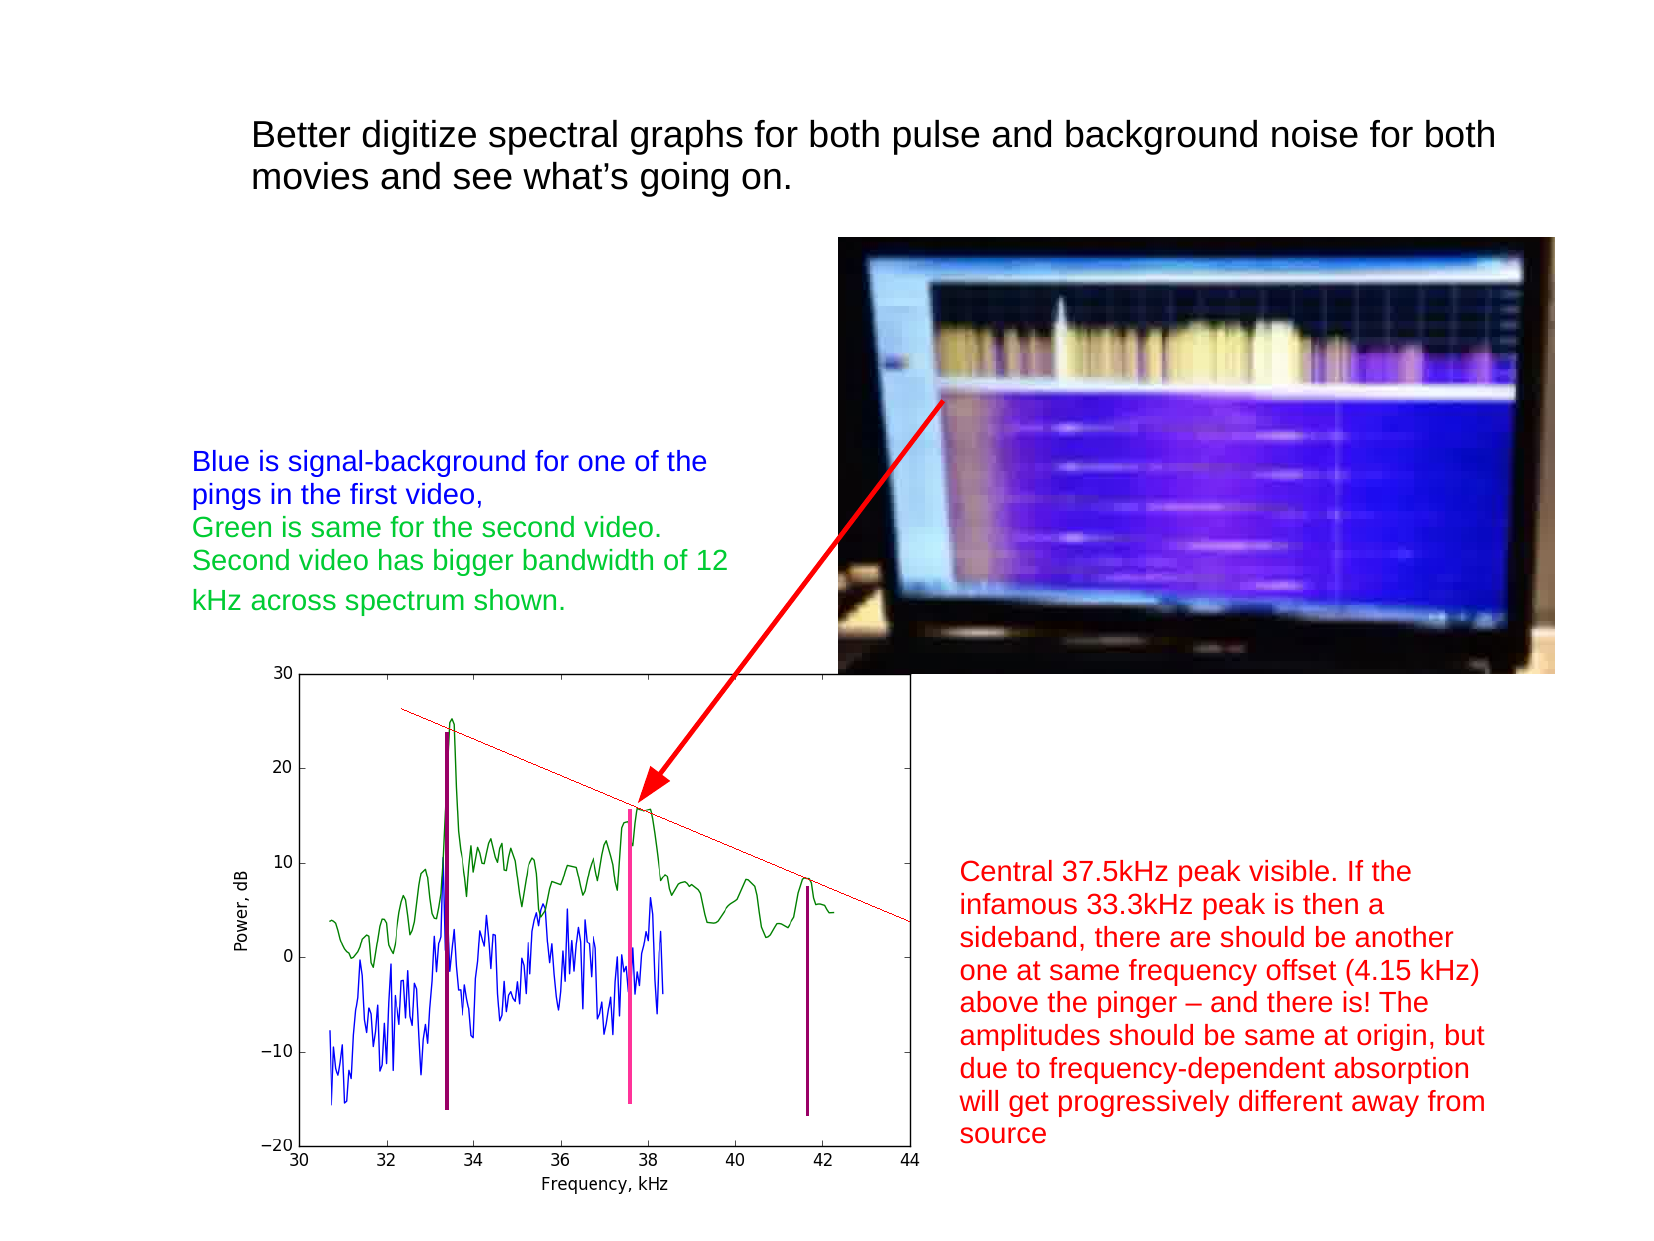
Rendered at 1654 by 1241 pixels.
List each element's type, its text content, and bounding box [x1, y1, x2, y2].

text_box Central 37.5kHz peak visible. If the infamous 33.3kHz peak is then a sideband, there are should be another one at same frequency offset (4.15 kHz) above the pinger – and there is! The amplitudes should be same at origin, but due to frequency-dependent absorption will get progressively different away from source [944, 847, 1524, 1158]
text_box Blue is signal-background for one of the pings in the first video, Green is same for the second video. Second video has bigger bandwidth of 12 kHz across spectrum shown. [177, 438, 756, 626]
picture [200, 237, 1555, 1205]
text_box Better digitize spectral graphs for both pulse and background noise for both movies and see what’s going on. [236, 106, 1548, 206]
